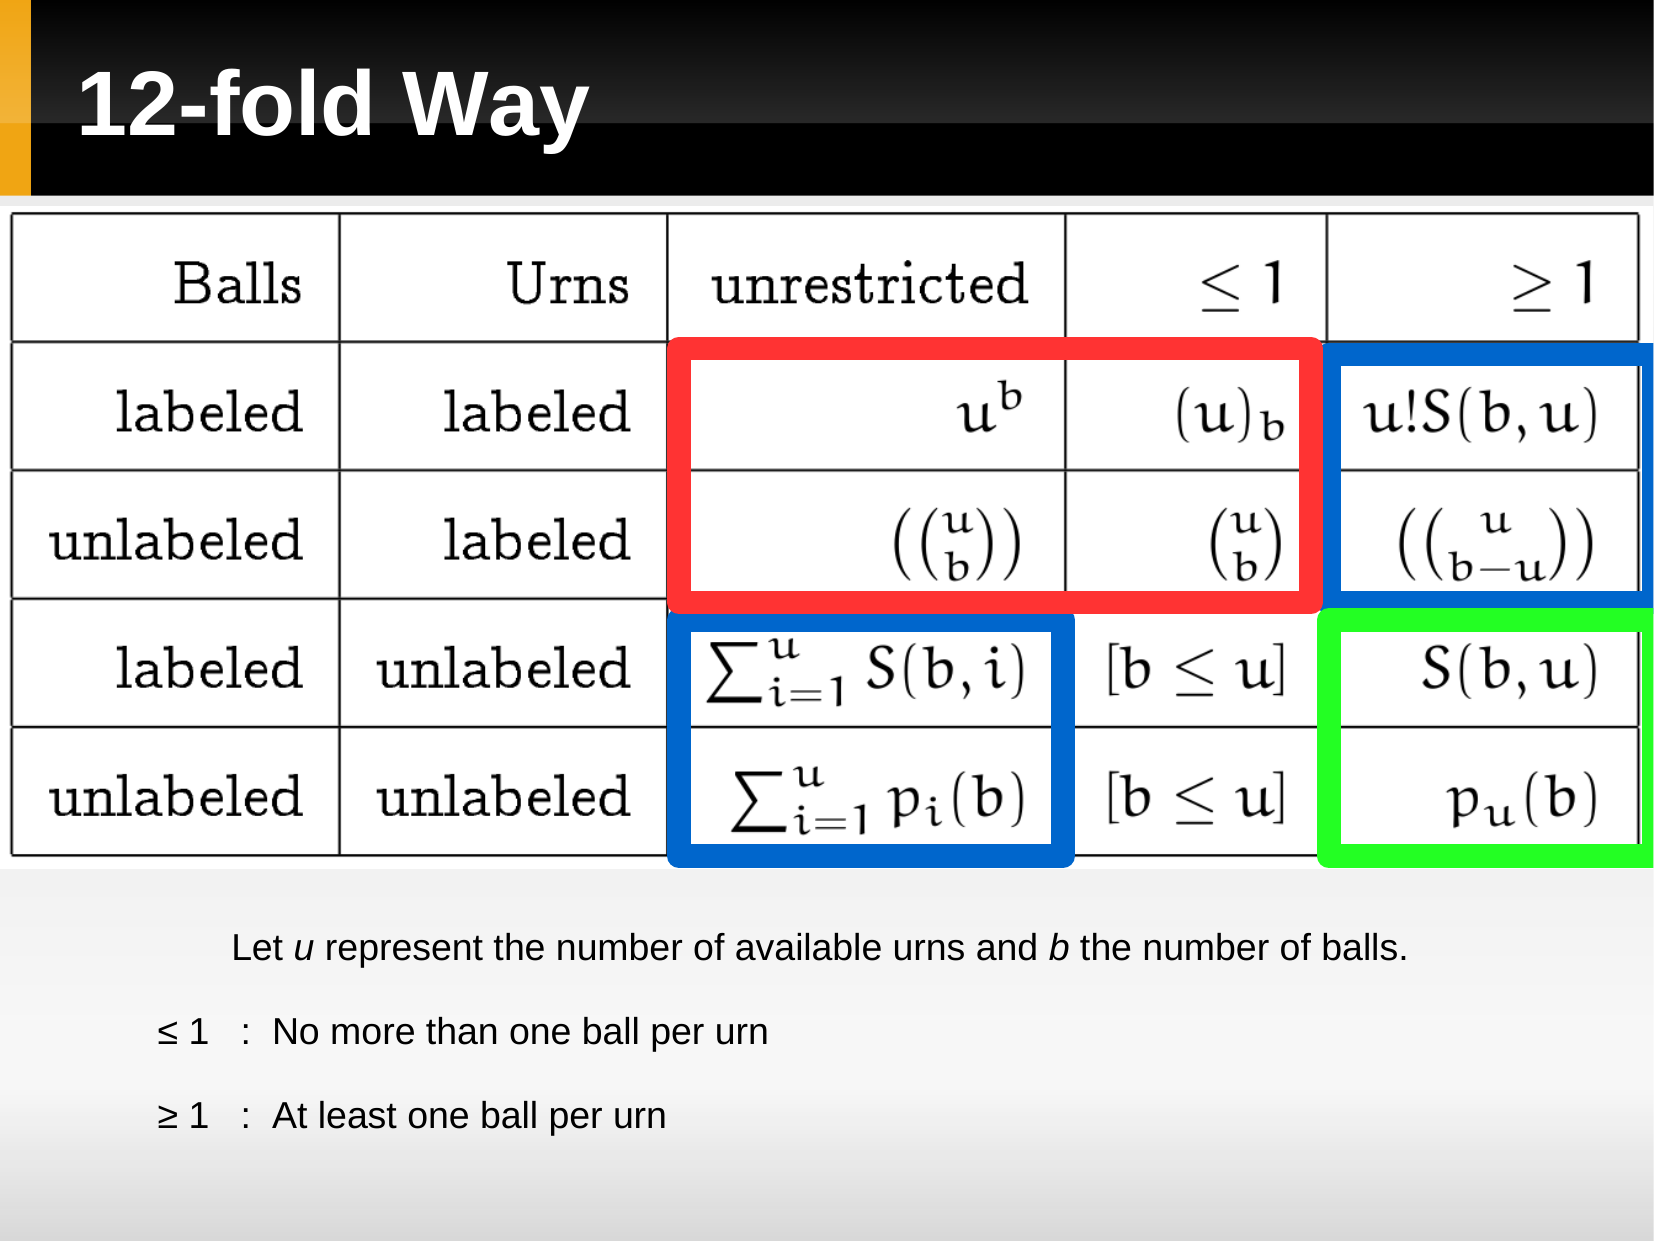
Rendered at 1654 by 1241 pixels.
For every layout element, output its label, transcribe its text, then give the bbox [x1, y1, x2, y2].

text_box Let u represent the number of available urns and b the number of balls. ≤ 1 : No more than one ball per urn ≥ 1 : At least one ball per urn [142, 918, 1502, 1186]
picture [0, 0, 1654, 1241]
picture [691, 360, 1299, 591]
title 12-fold Way [76, 7, 1565, 200]
picture [1341, 632, 1642, 844]
picture [691, 632, 1051, 844]
picture [1341, 366, 1642, 591]
